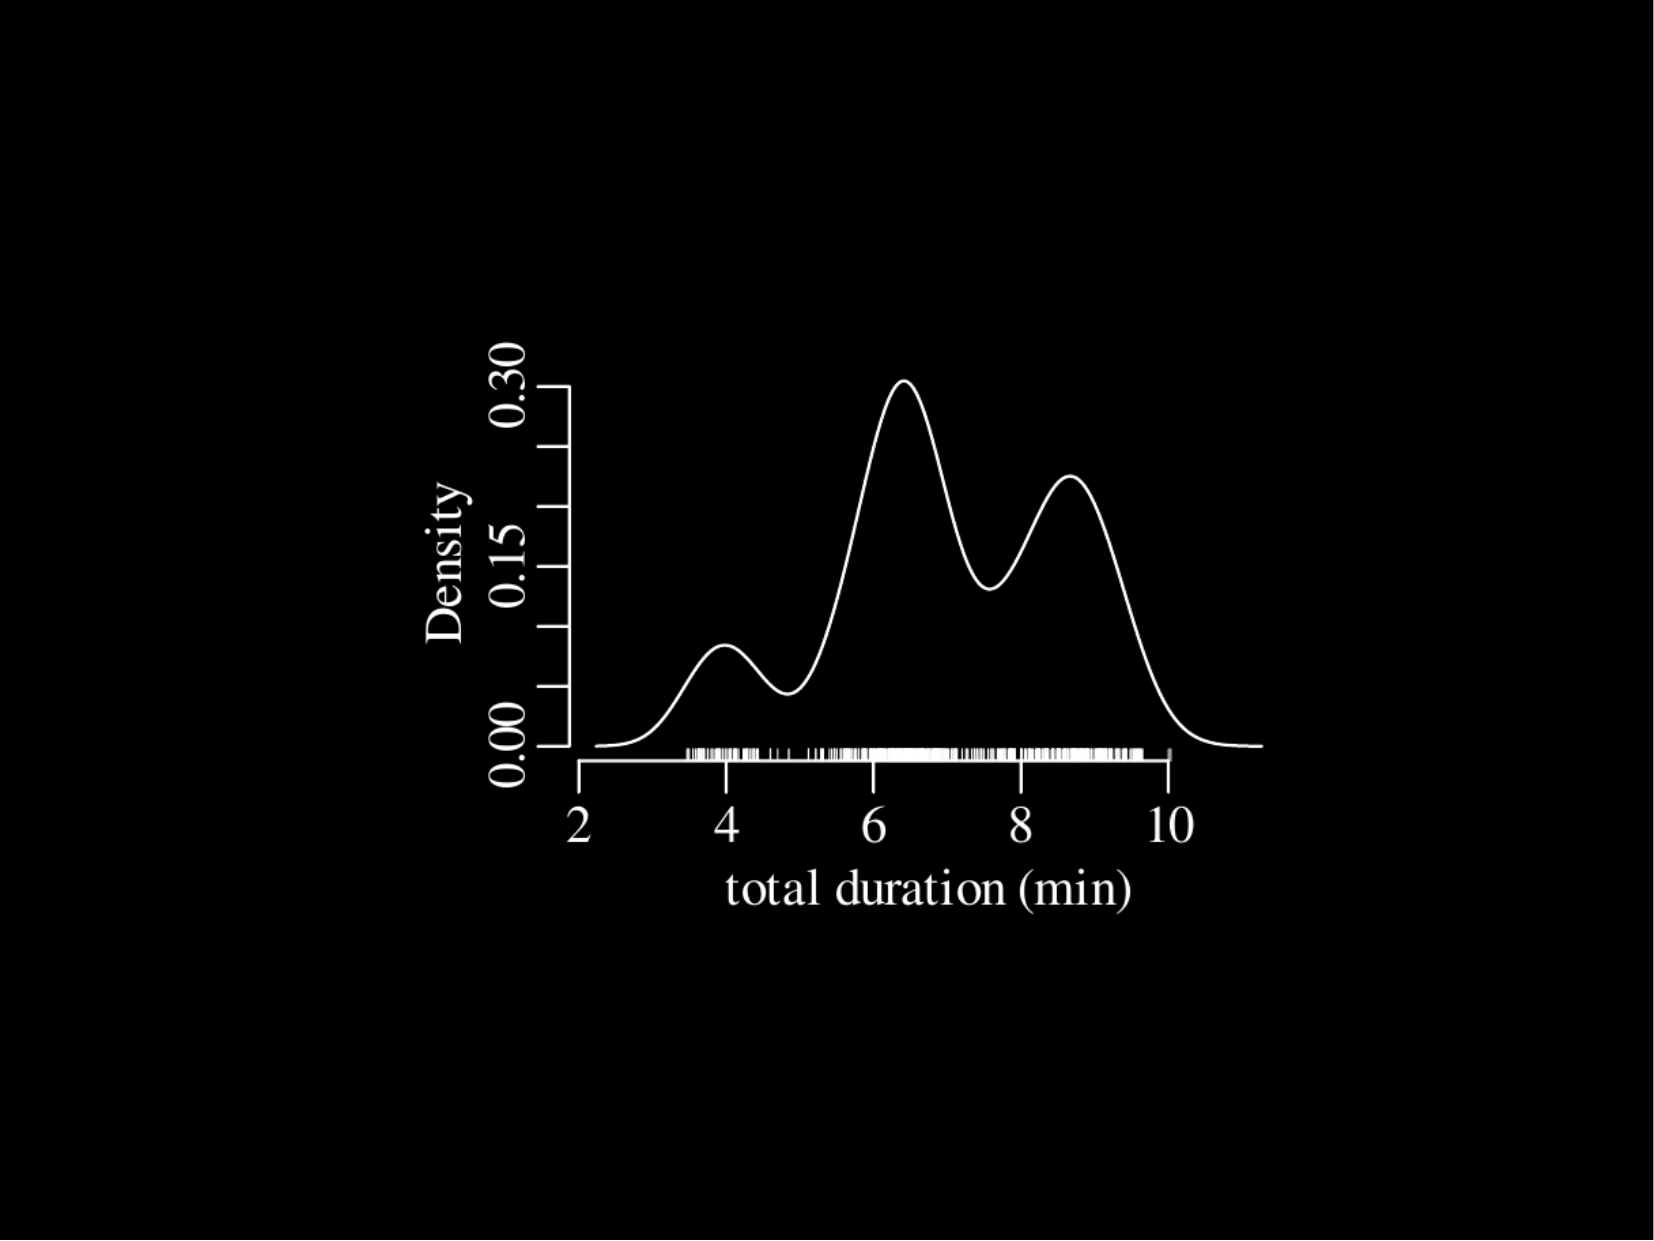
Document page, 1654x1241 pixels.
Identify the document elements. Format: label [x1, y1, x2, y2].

picture [389, 312, 1295, 928]
